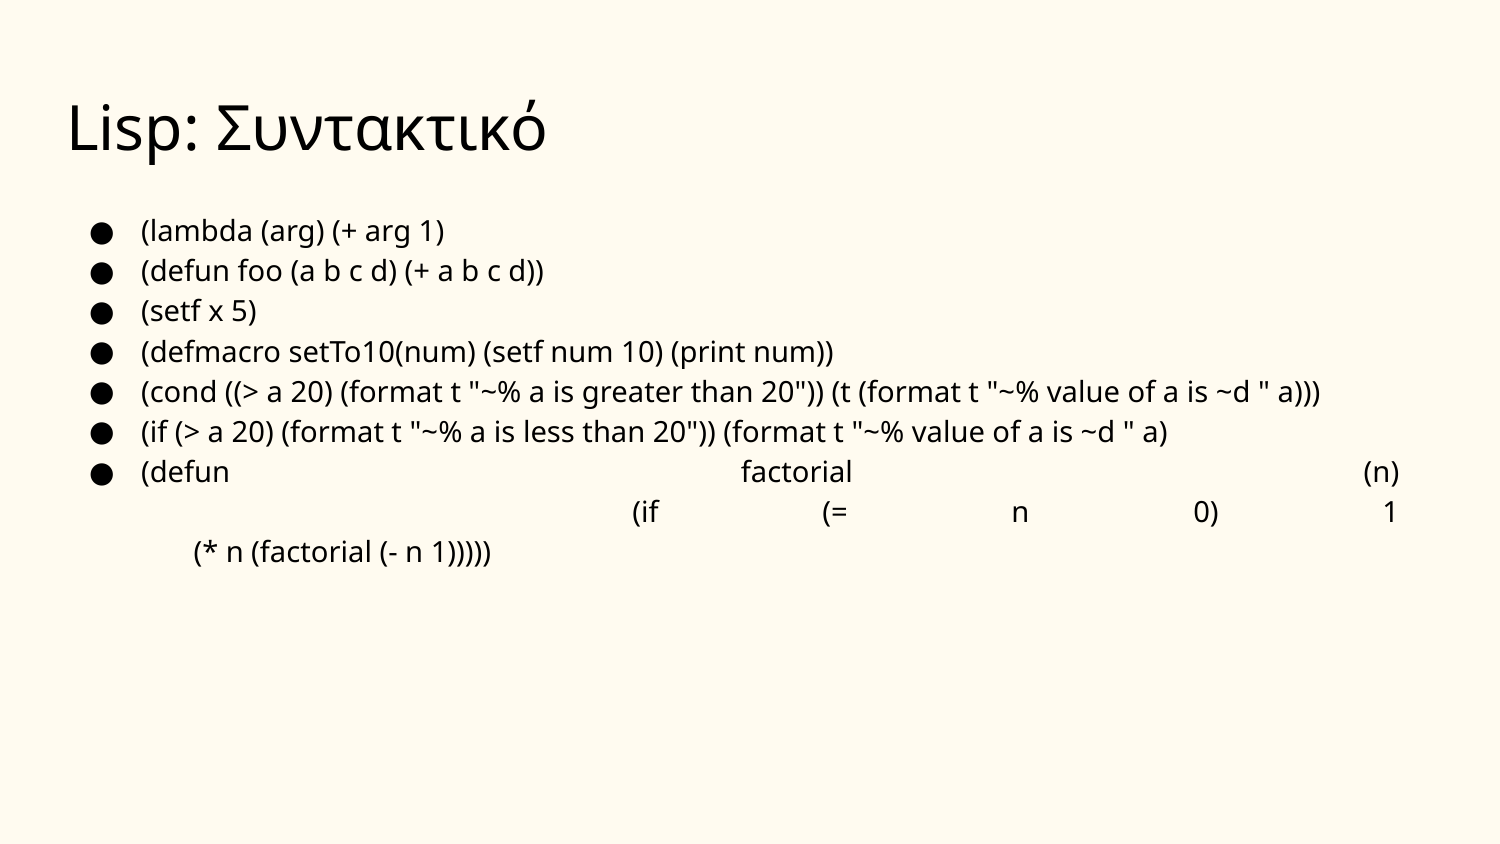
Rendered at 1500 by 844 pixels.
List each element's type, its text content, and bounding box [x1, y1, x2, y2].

title Lisp: Συντακτικό [51, 72, 1449, 174]
list (lambda (arg) (+ arg 1) (defun foo (a b c d) (+ a b c d)) (setf x 5) (defmacro setTo10(num) (setf num 10) (print num)) (cond ((> a 20) (format t "~% a is greater than 20")) (t (format t "~% value of a is ~d " a))) (if (> a 20) (format t "~% a is less than 20")) (format t "~% value of a is ~d " a) (defun factorial (n) (if (= n 0) 1 (* n (factorial (- n 1))))) [51, 192, 1415, 750]
